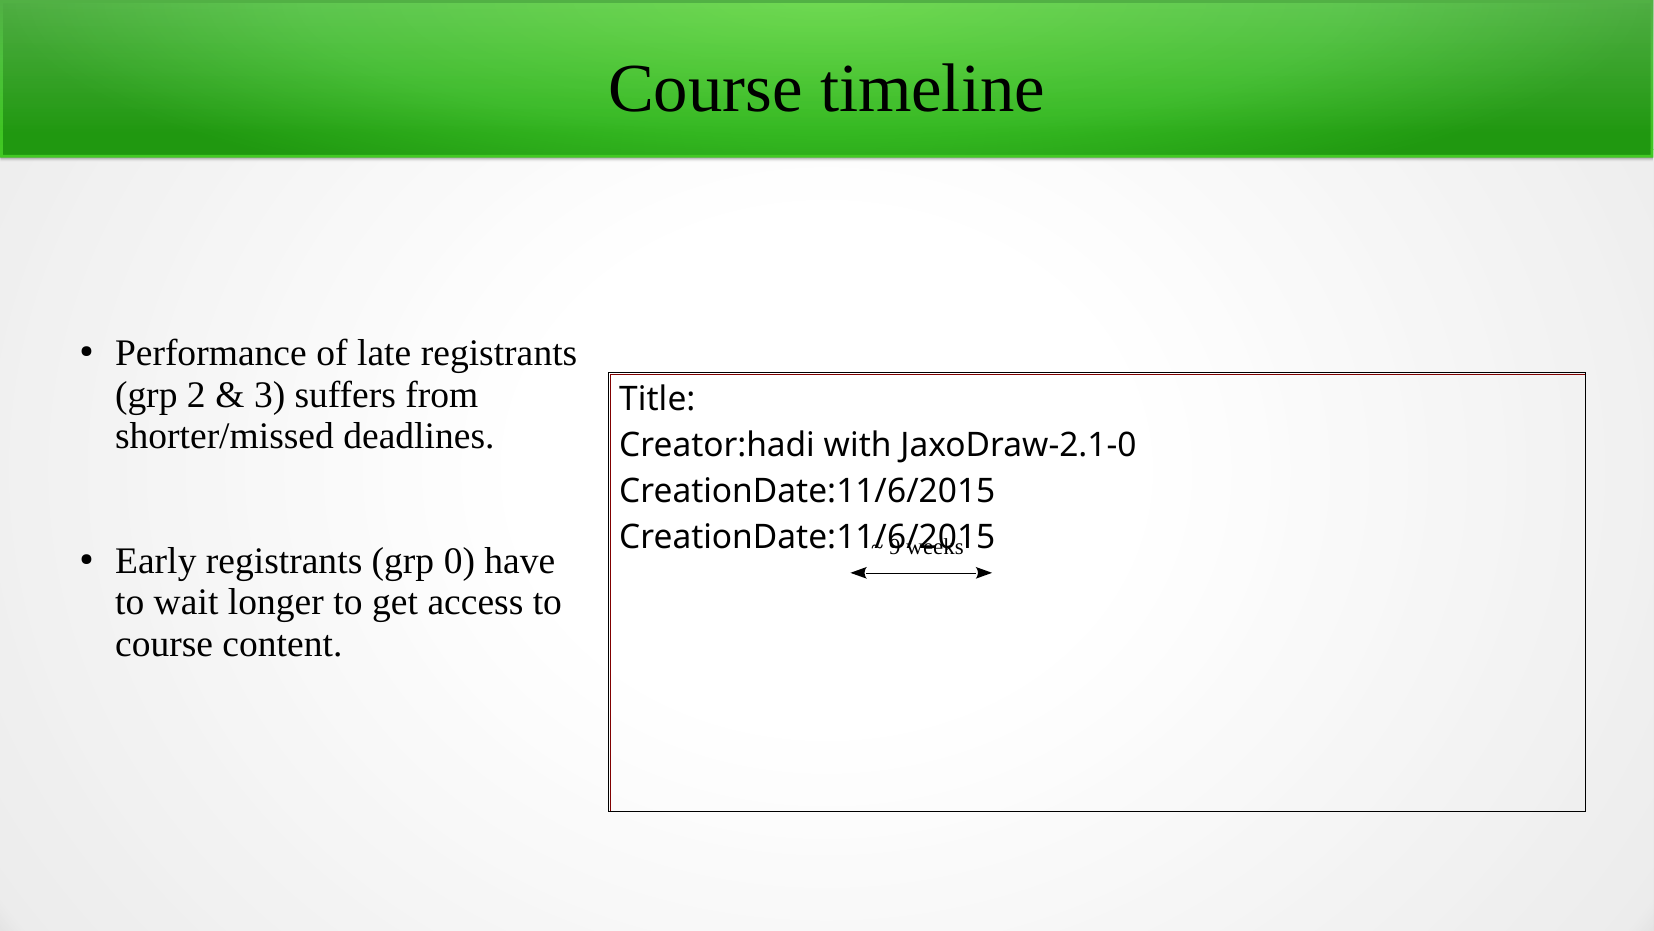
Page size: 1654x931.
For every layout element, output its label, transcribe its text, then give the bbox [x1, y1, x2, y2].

title Course timeline [82, 35, 1571, 142]
text_box ~ 9 weeks [856, 526, 979, 567]
picture [608, 372, 1586, 812]
text_box Performance of late registrants (grp 2 & 3) suffers from shorter/missed deadlines. Early registrants (grp 0) have to wait longer to get access to course content. [64, 324, 606, 797]
